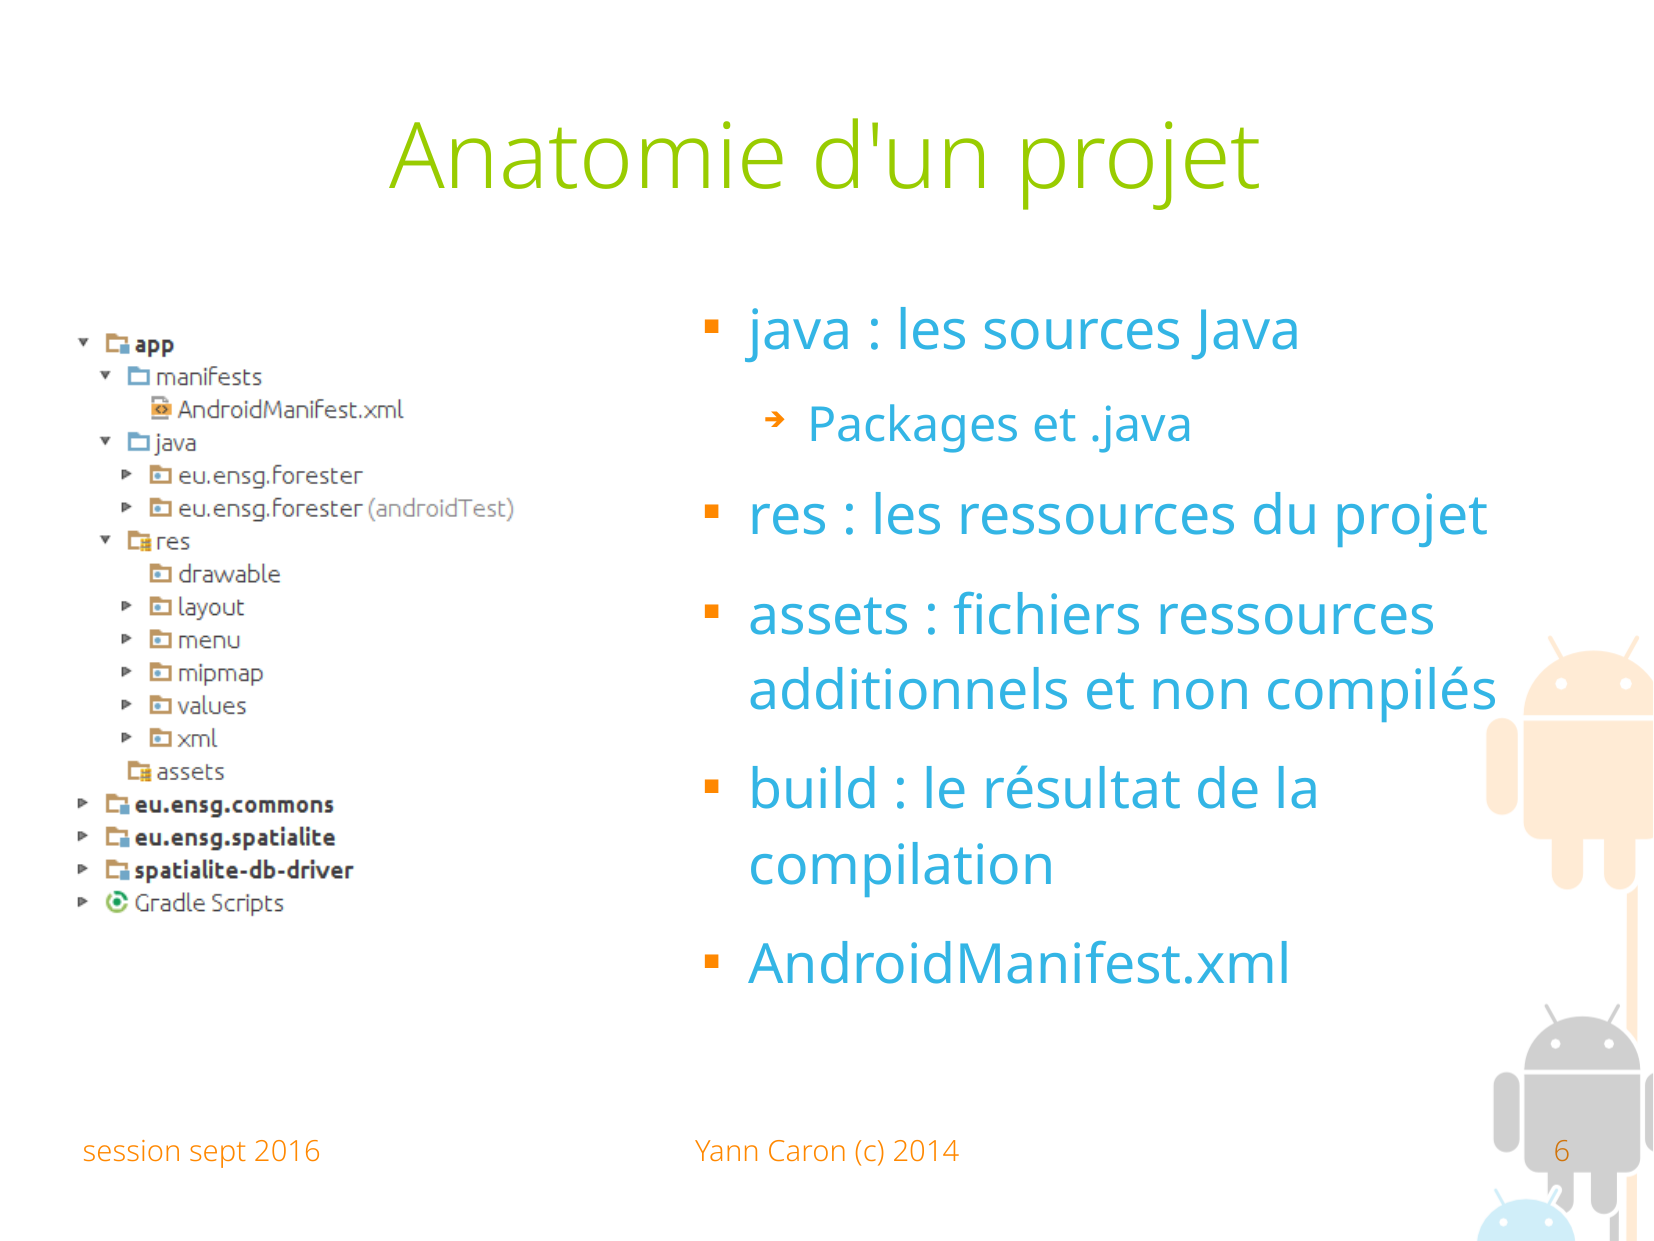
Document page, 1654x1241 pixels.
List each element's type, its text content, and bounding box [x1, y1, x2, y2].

title Anatomie d'un projet [82, 49, 1571, 257]
list java : les sources Java Packages et .java res : les ressources du projet assets : fichiers ressources additionnels et non compilés build : le résultat de la compilation AndroidManifest.xml [690, 290, 1571, 1010]
picture [75, 329, 1654, 1241]
